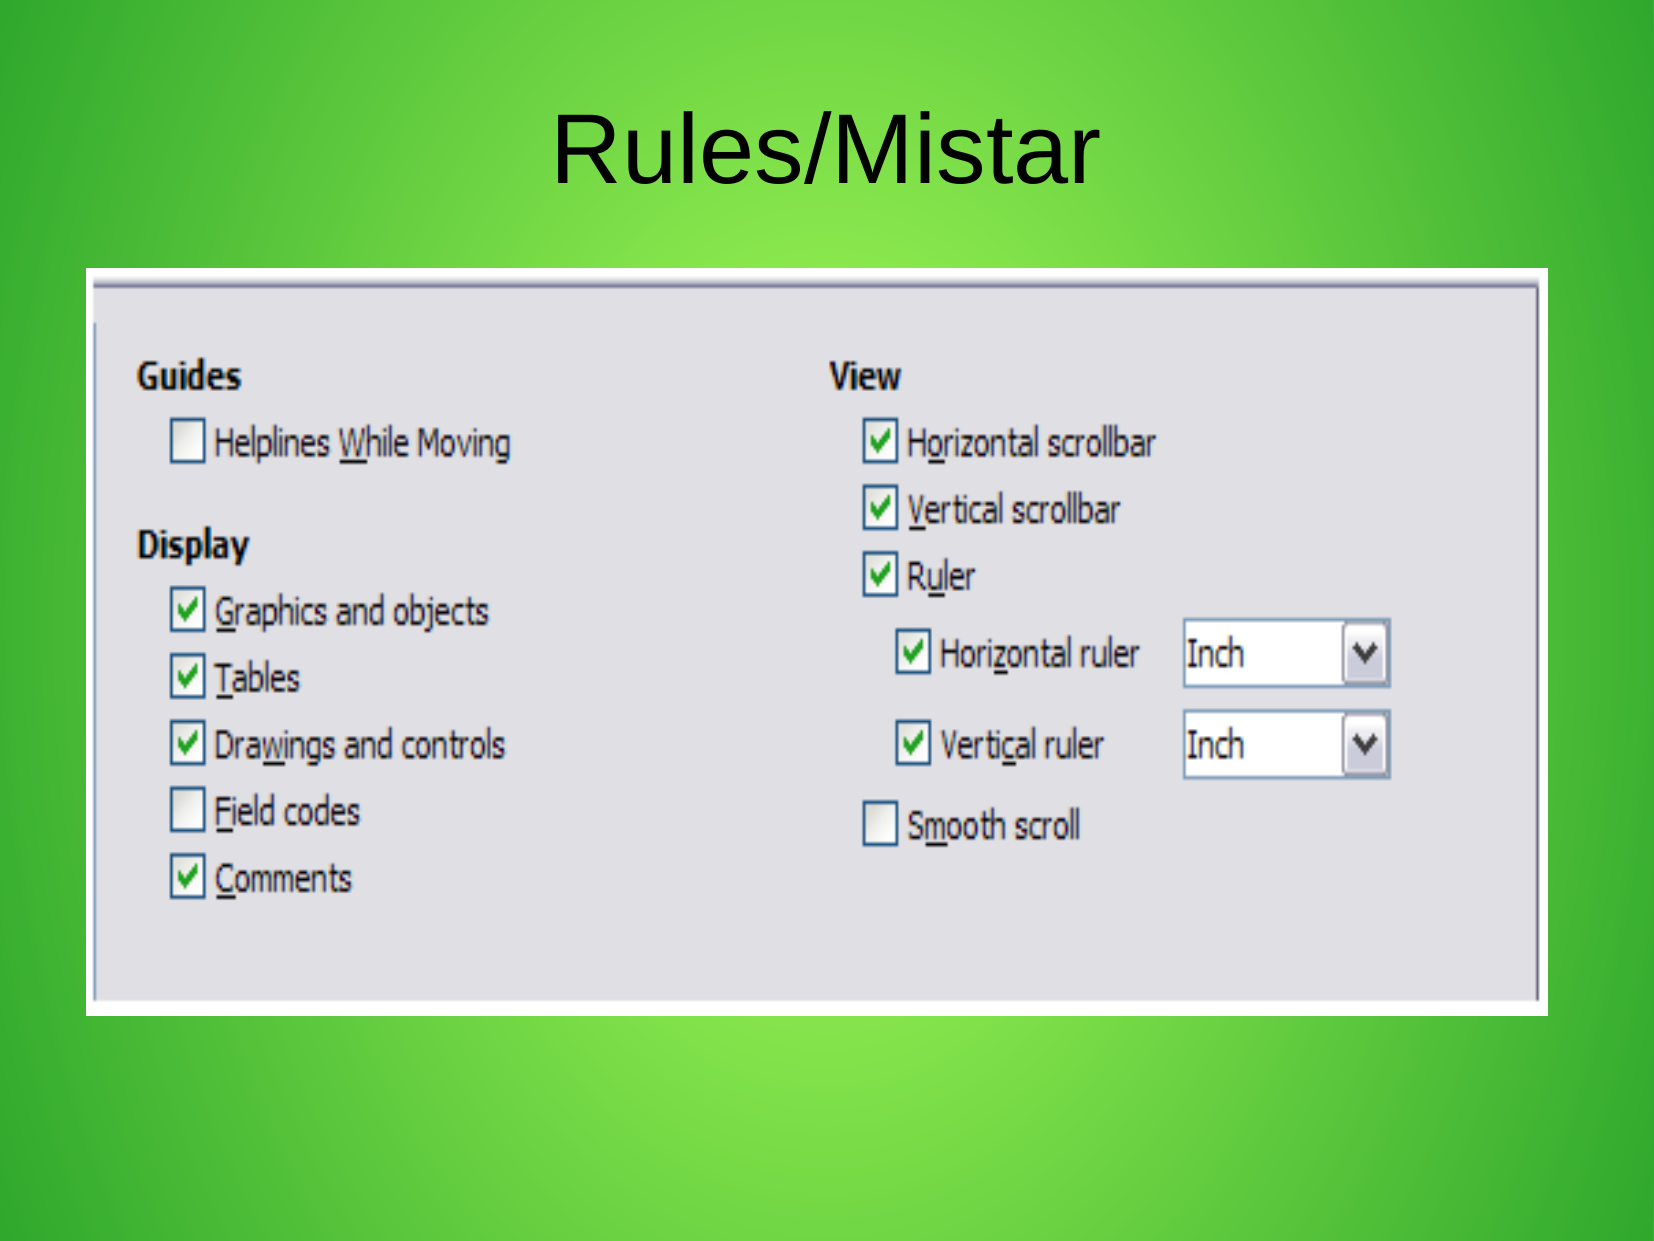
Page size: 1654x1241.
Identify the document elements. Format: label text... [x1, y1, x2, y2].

picture [86, 268, 1548, 1016]
title Rules/Mistar [82, 47, 1571, 252]
